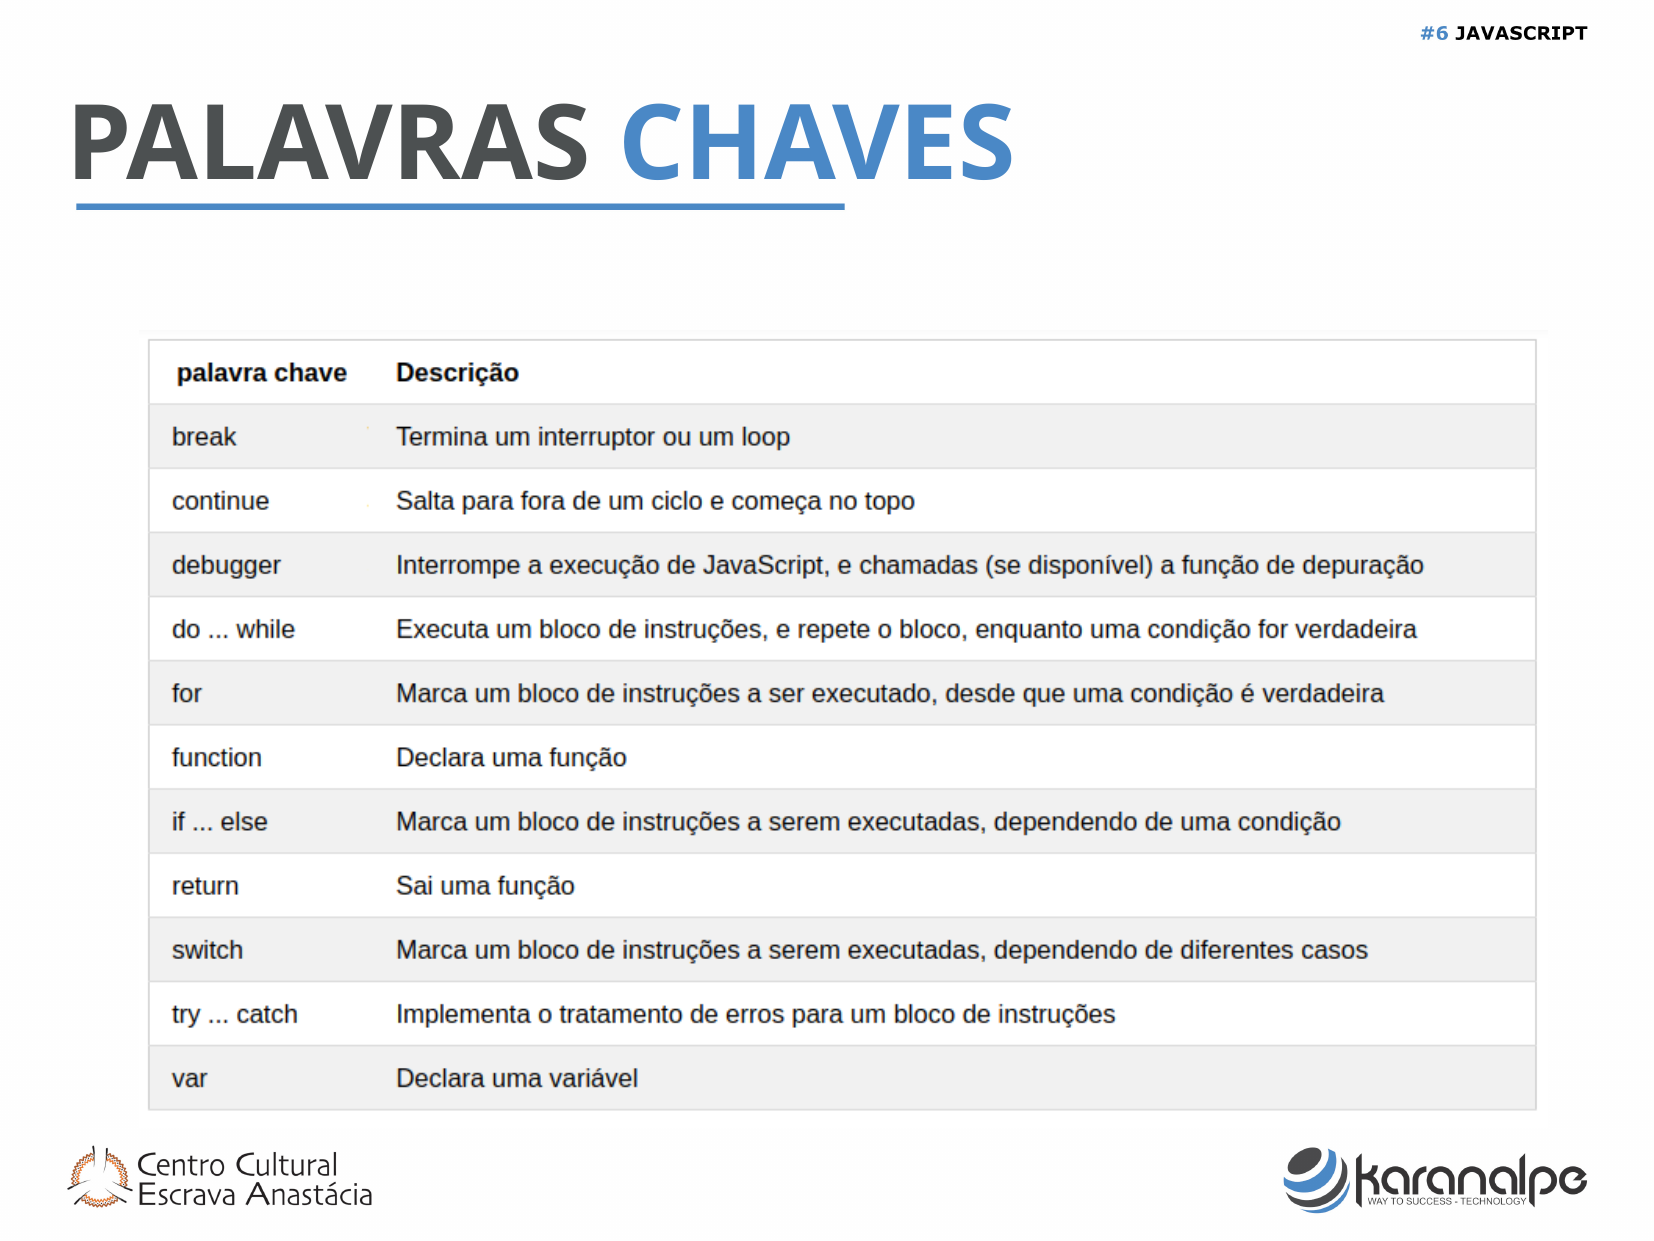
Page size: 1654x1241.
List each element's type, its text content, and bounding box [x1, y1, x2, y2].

title PALAVRAS CHAVES [66, 35, 1555, 243]
picture [0, 0, 1654, 1241]
